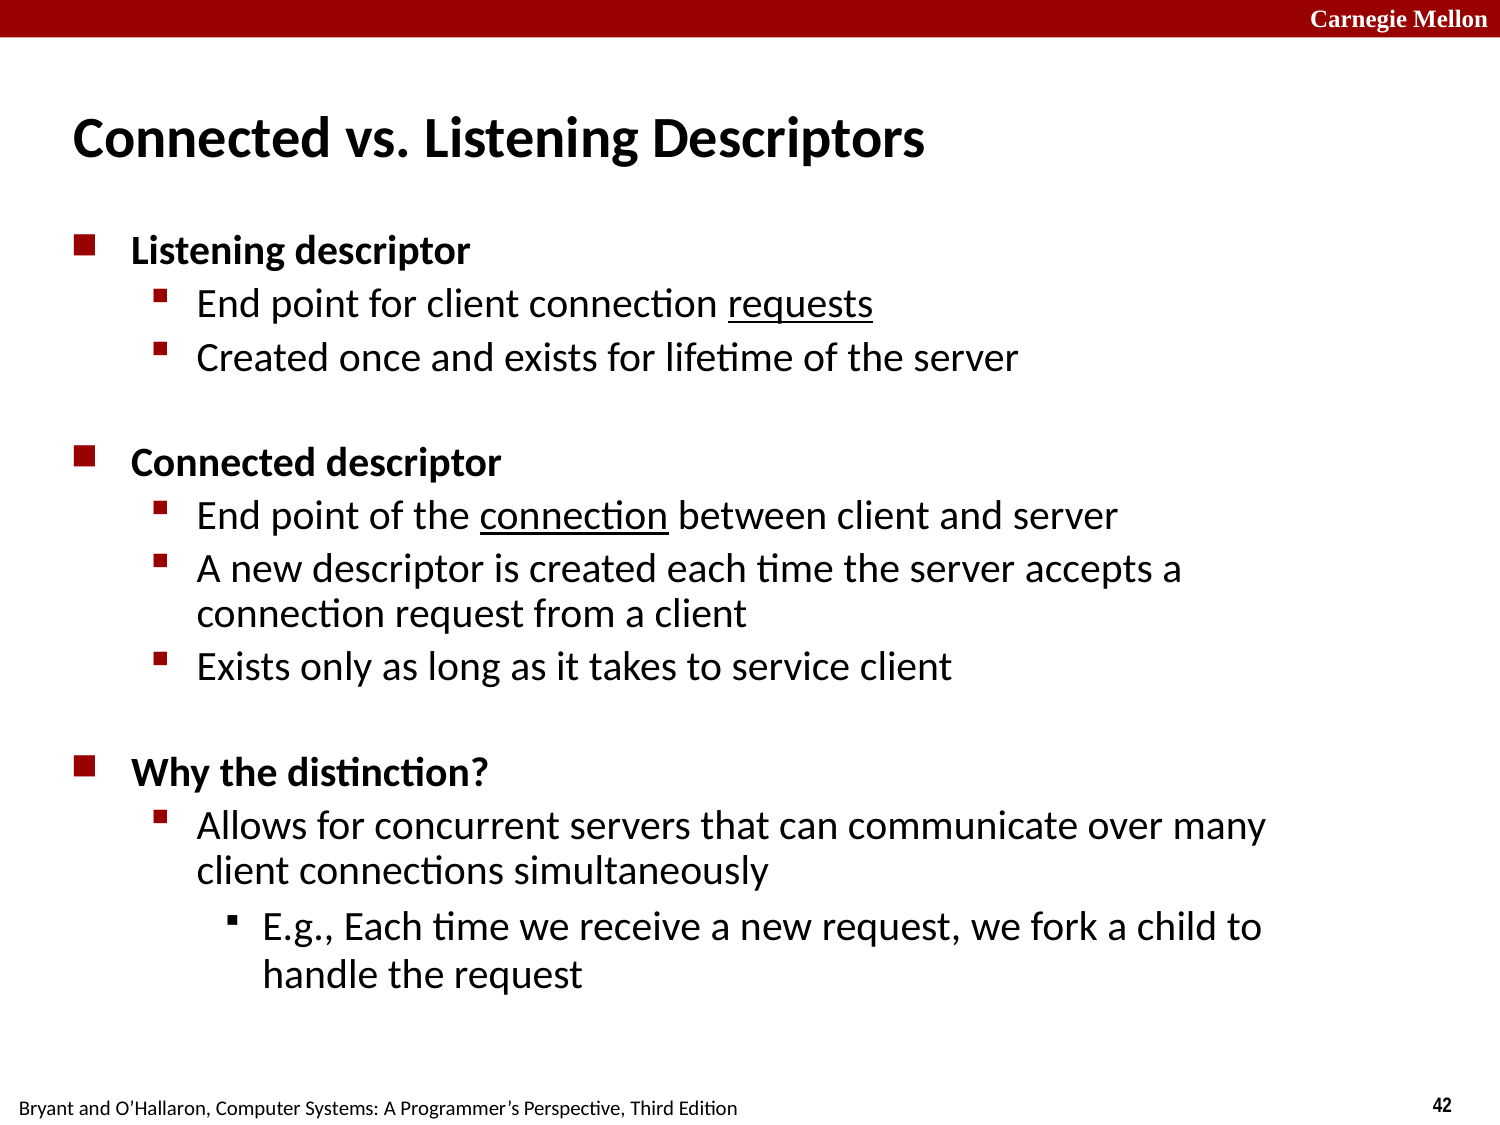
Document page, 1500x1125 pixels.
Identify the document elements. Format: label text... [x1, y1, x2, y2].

title Connected vs. Listening Descriptors [58, 71, 1304, 197]
list Listening descriptor End point for client connection requests Created once and exists for lifetime of the server Connected descriptor End point of the connection between client and server A new descriptor is created each time the server accepts a connection request from a client Exists only as long as it takes to service client Why the distinction? Allows for concurrent servers that can communicate over many client connections simultaneously E.g., Each time we receive a new request, we fork a child to handle the request [59, 223, 1356, 1075]
